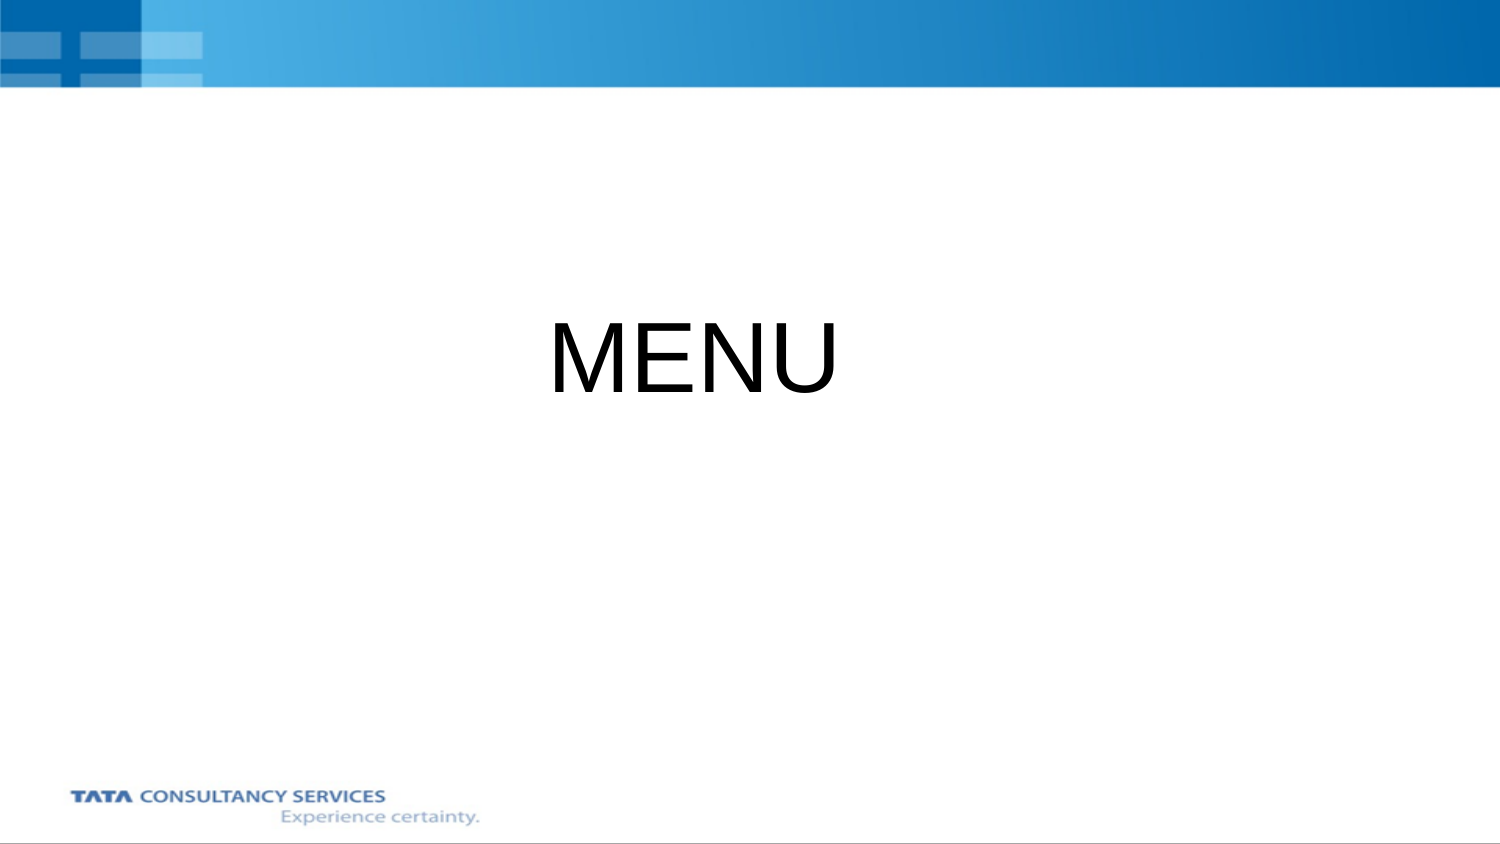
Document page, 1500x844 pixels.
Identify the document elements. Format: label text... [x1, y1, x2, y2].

picture [0, 0, 1500, 843]
subtitle MENU [0, 102, 1390, 604]
